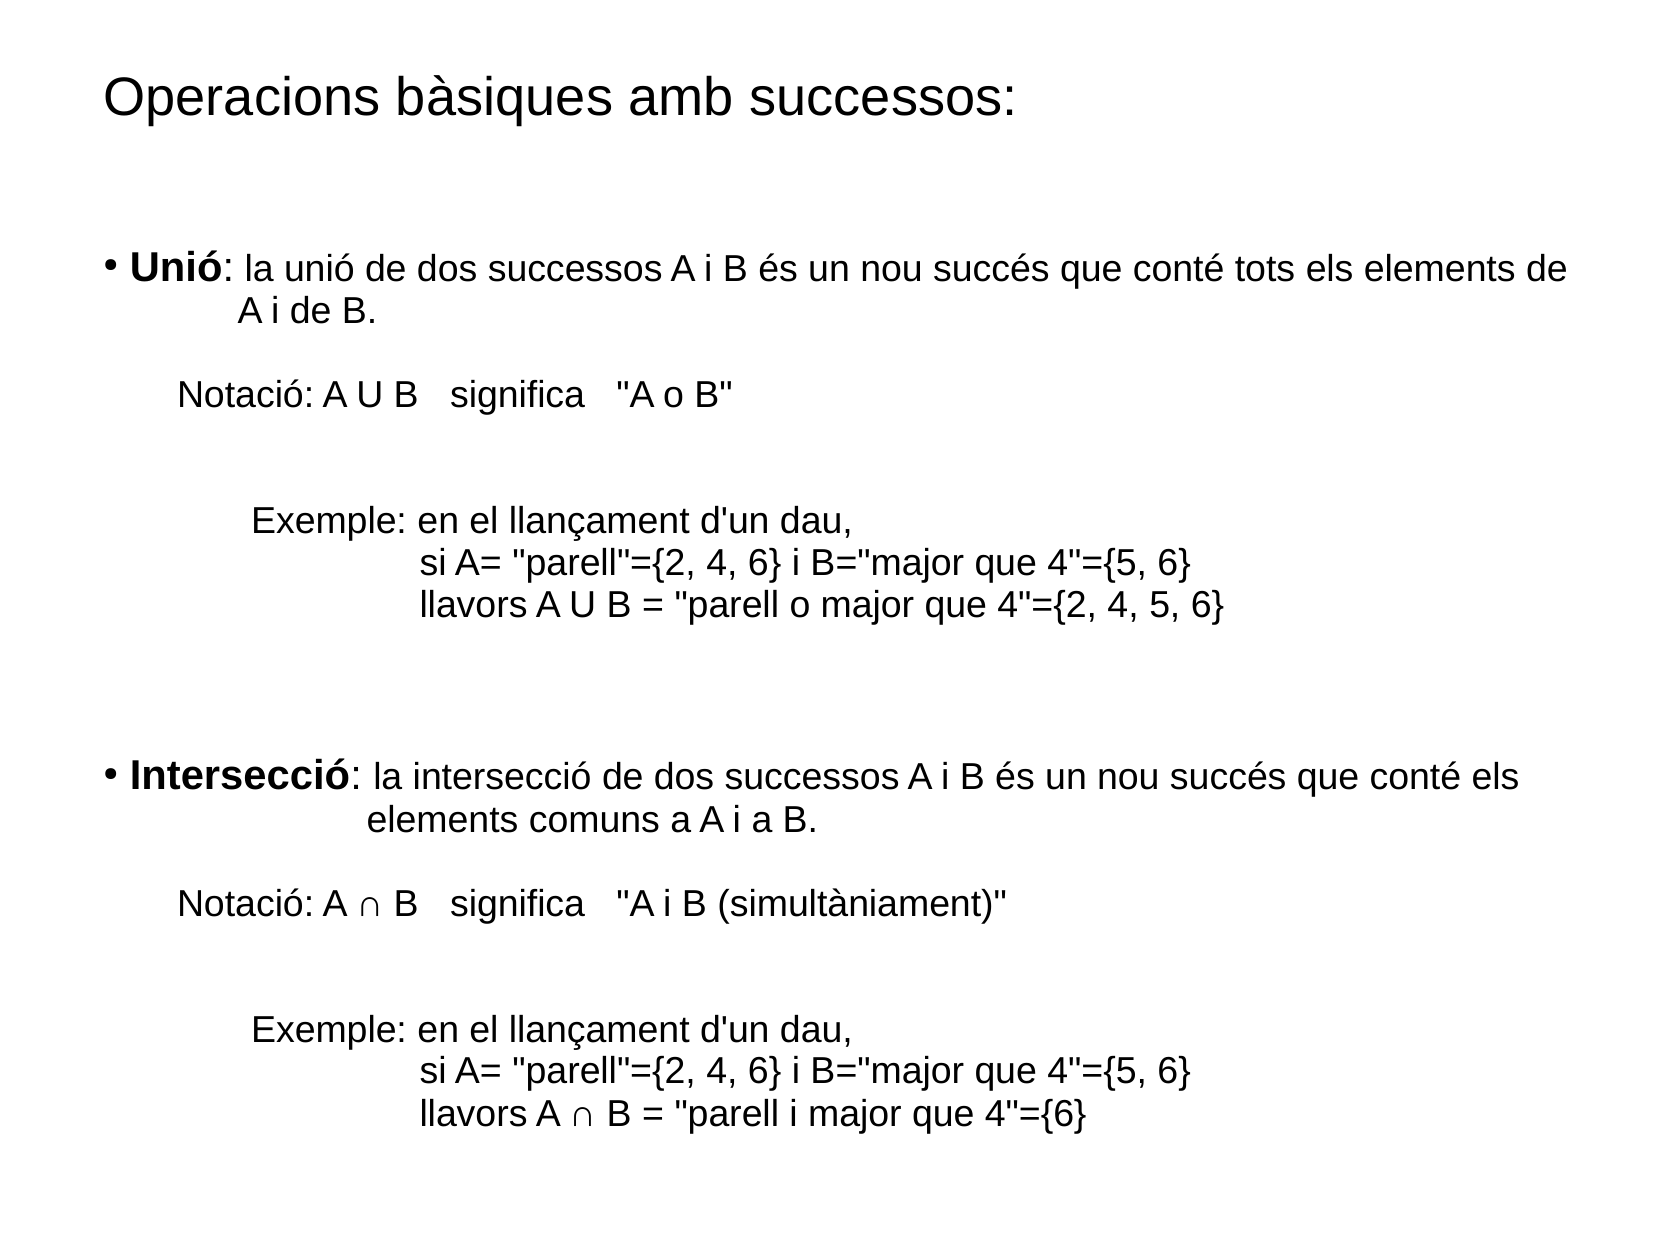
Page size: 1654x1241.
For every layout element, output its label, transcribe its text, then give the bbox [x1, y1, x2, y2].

text_box Operacions bàsiques amb successos: Unió: la unió de dos successos A i B és un nou succés que conté tots els elements de A i de B. Notació: A U B significa "A o B" Exemple: en el llançament d'un dau, si A= "parell"={2, 4, 6} i B="major que 4"={5, 6} llavors A U B = "parell o major que 4"={2, 4, 5, 6} Intersecció: la intersecció de dos successos A i B és un nou succés que conté els elements comuns a A i a B. Notació: A ∩ B significa "A i B (simultàniament)" Exemple: en el llançament d'un dau, si A= "parell"={2, 4, 6} i B="major que 4"={5, 6} llavors A ∩ B = "parell i major que 4"={6} [88, 59, 1625, 1188]
